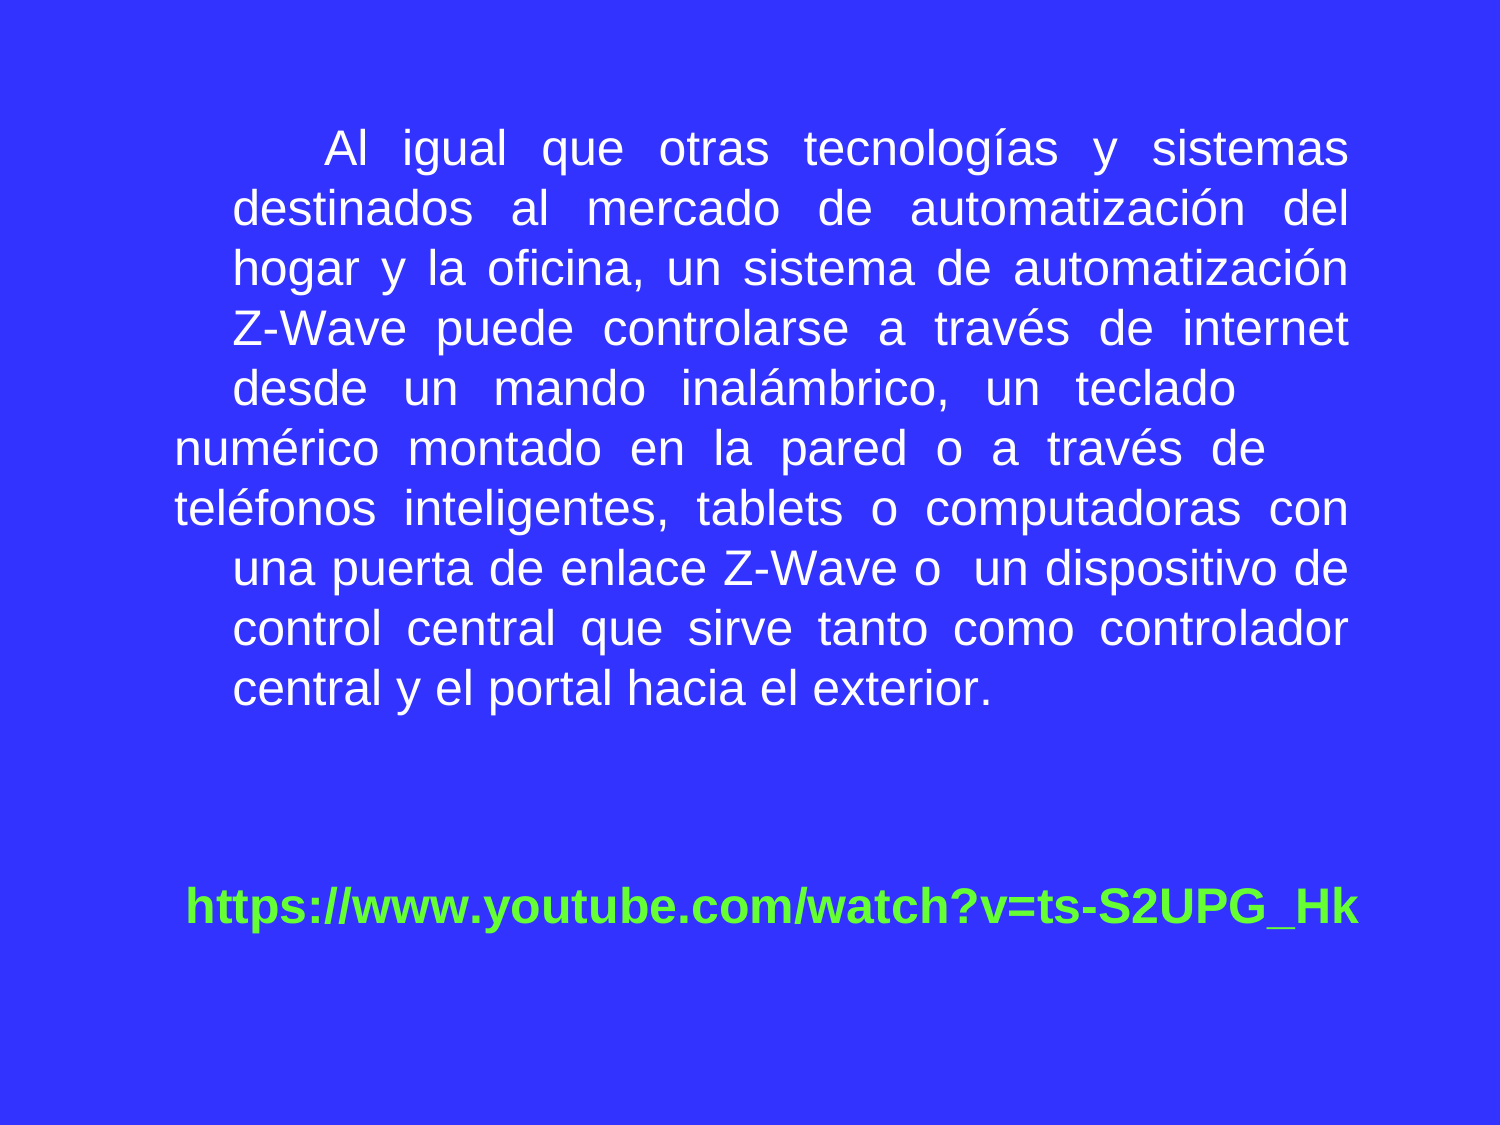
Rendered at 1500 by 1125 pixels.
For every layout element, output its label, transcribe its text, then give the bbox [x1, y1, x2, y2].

text_box Al igual que otras tecnologías y sistemas destinados al mercado de automatización del hogar y la oficina, un sistema de automatización Z-Wave puede controlarse a través de internet desde un mando inalámbrico, un teclado numérico montado en la pared o a través de teléfonos inteligentes, tablets o computadoras con una puerta de enlace Z-Wave o un dispositivo de control central que sirve tanto como controlador central y el portal hacia el exterior. [159, 107, 1365, 724]
text_box https://www.youtube.com/watch?v=ts-S2UPG_Hk [170, 865, 1375, 941]
